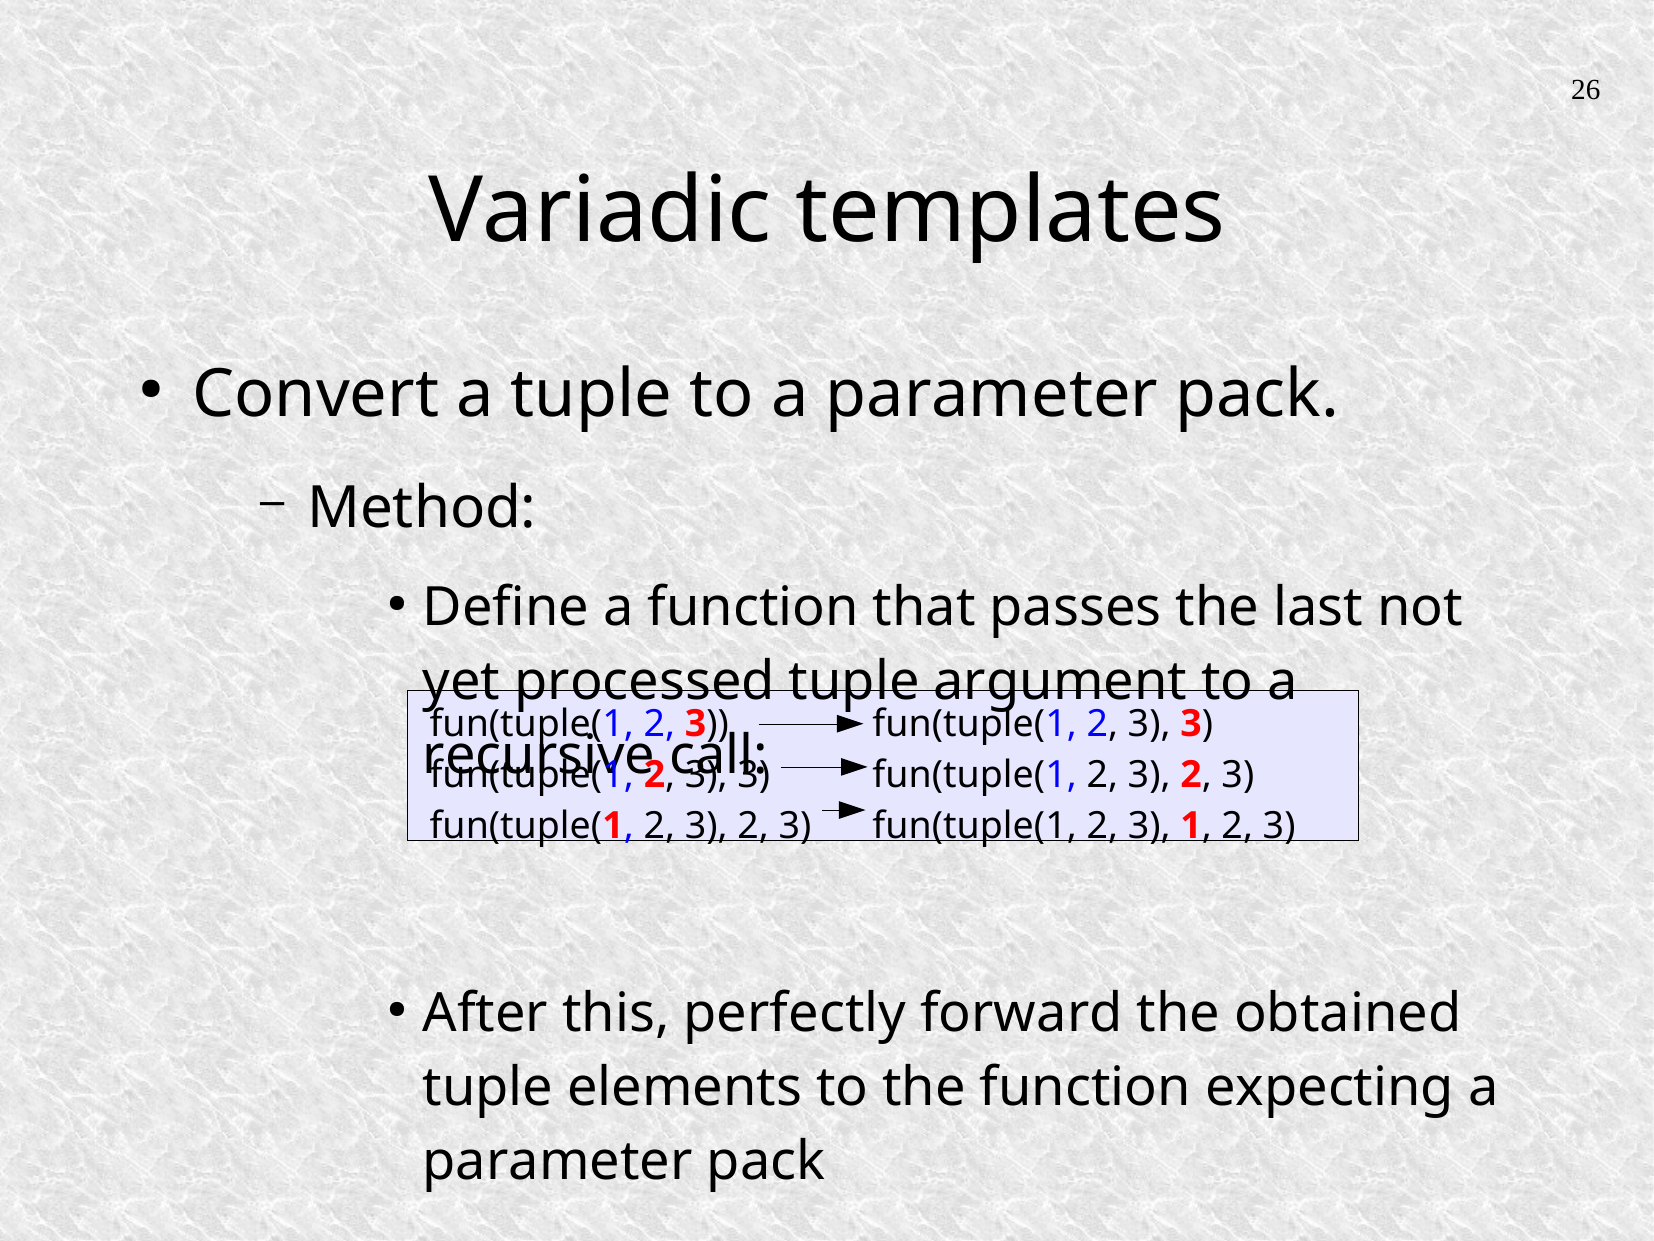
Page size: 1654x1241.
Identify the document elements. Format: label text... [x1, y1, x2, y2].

picture [0, 0, 1654, 1241]
list Convert a tuple to a parameter pack. Method: Define a function that passes the last not yet processed tuple argument to a recursive call: After this, perfectly forward the obtained tuple elements to the function expecting a parameter pack [121, 344, 1534, 1127]
title Variadic templates [121, 102, 1534, 311]
text_box fun(tuple(1, 2, 3)) fun(tuple(1, 2, 3), 3) fun(tuple(1, 2, 3), 3) fun(tuple(1, 2, 3), 2, 3) fun(tuple(1, 2, 3), 2, 3) fun(tuple(1, 2, 3), 1, 2, 3) [429, 696, 1326, 833]
